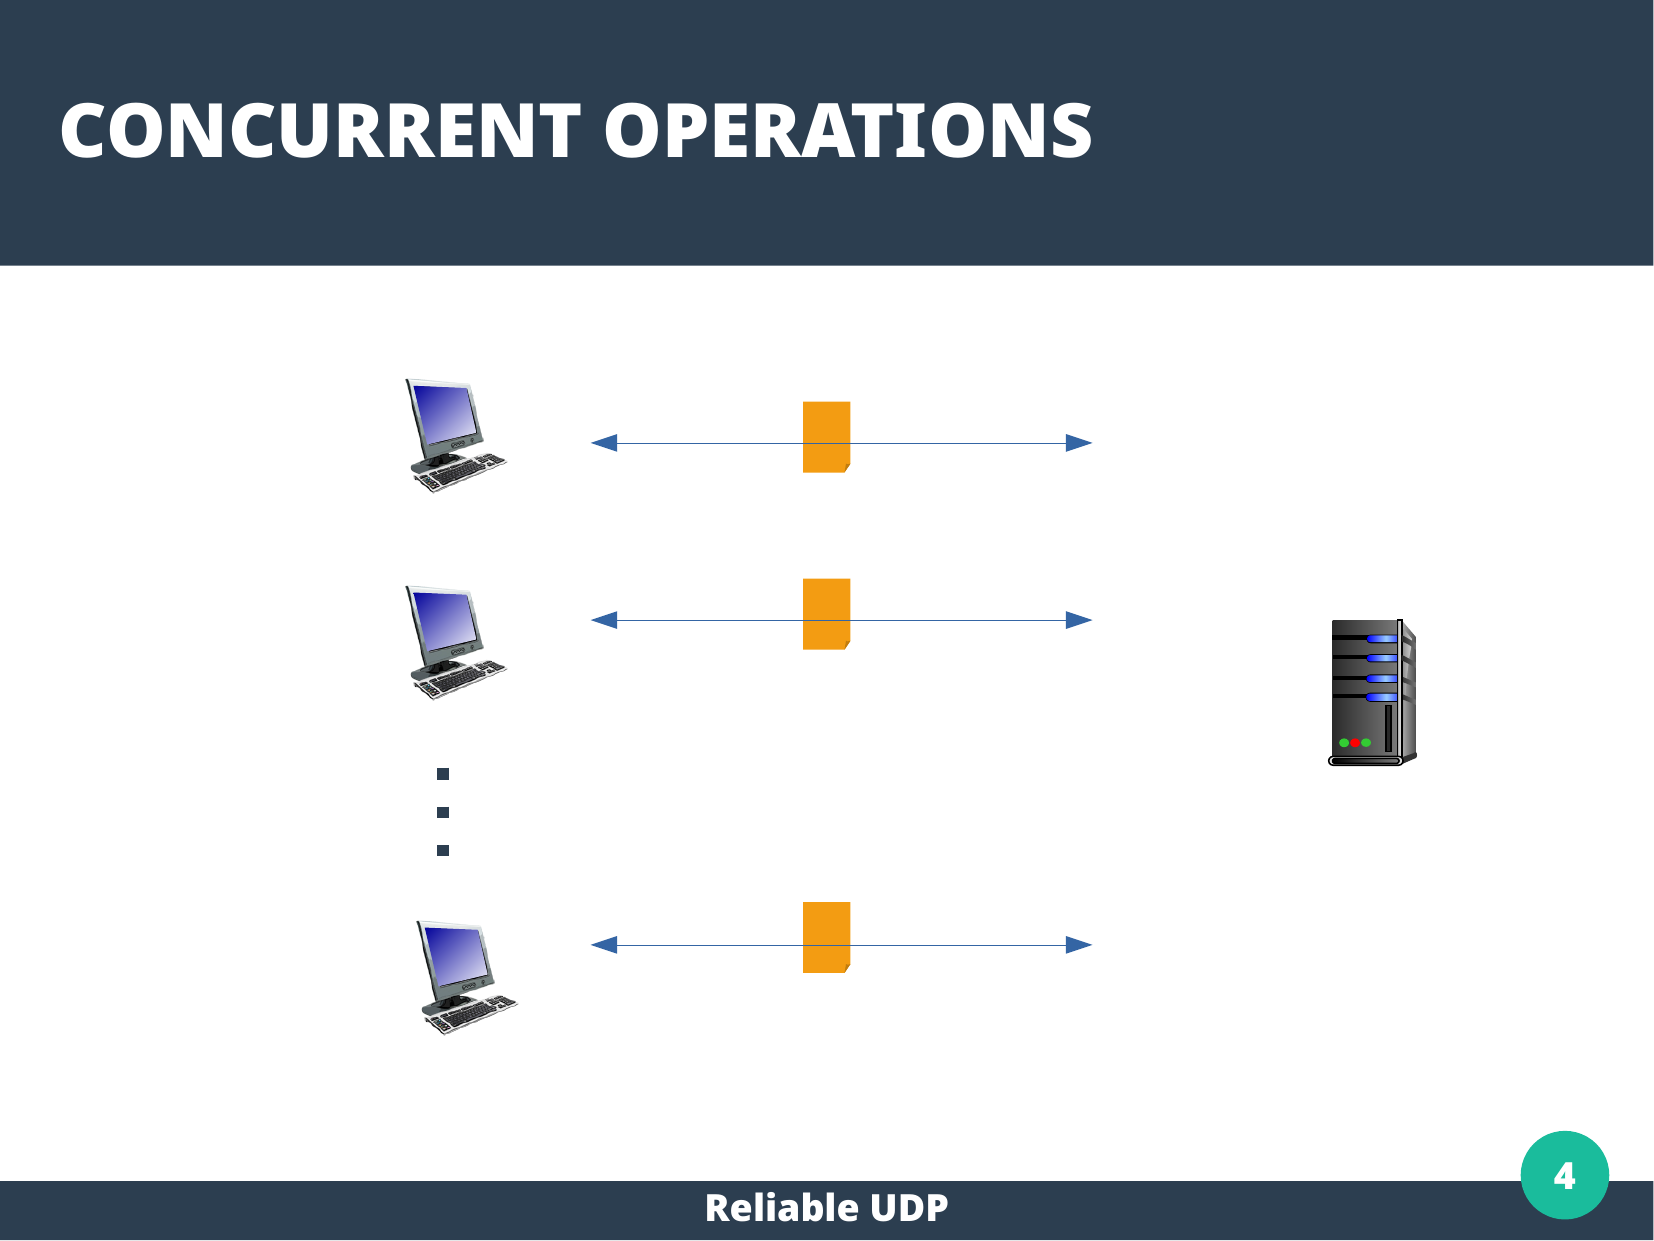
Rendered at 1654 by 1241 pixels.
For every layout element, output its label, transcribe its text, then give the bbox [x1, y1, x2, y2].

picture [413, 915, 543, 1044]
text_box [803, 902, 851, 945]
text_box [803, 578, 851, 620]
text_box [803, 444, 851, 473]
text_box [424, 927, 488, 987]
text_box [803, 401, 851, 443]
text_box [413, 592, 477, 652]
picture [402, 580, 532, 709]
text_box [413, 385, 477, 445]
text_box [803, 946, 851, 973]
text_box [803, 621, 851, 650]
title CONCURRENT OPERATIONS [59, 49, 1595, 207]
text_box [1328, 620, 1418, 766]
picture [402, 373, 532, 502]
